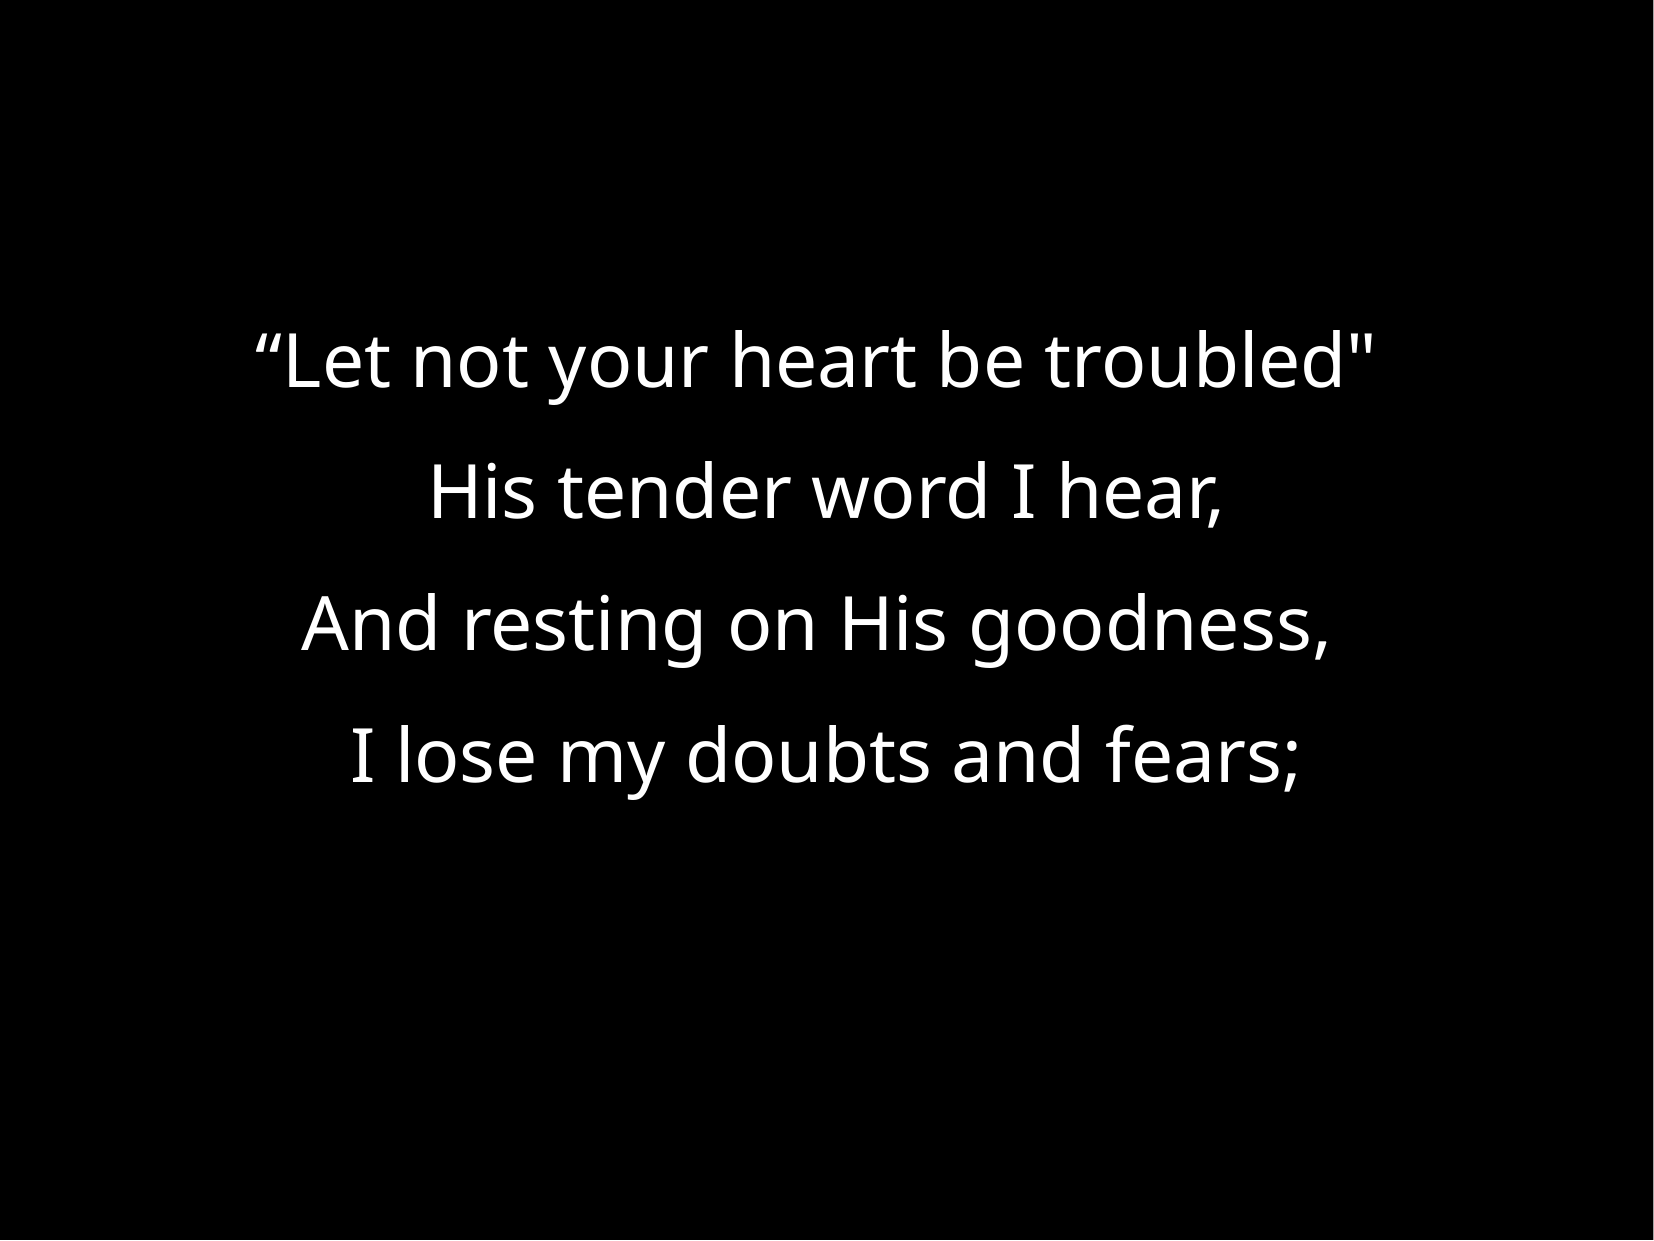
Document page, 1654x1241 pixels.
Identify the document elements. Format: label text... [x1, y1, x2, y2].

list “Let not your heart be troubled" His tender word I hear, And resting on His goodness, I lose my doubts and fears; [0, 307, 1654, 1027]
